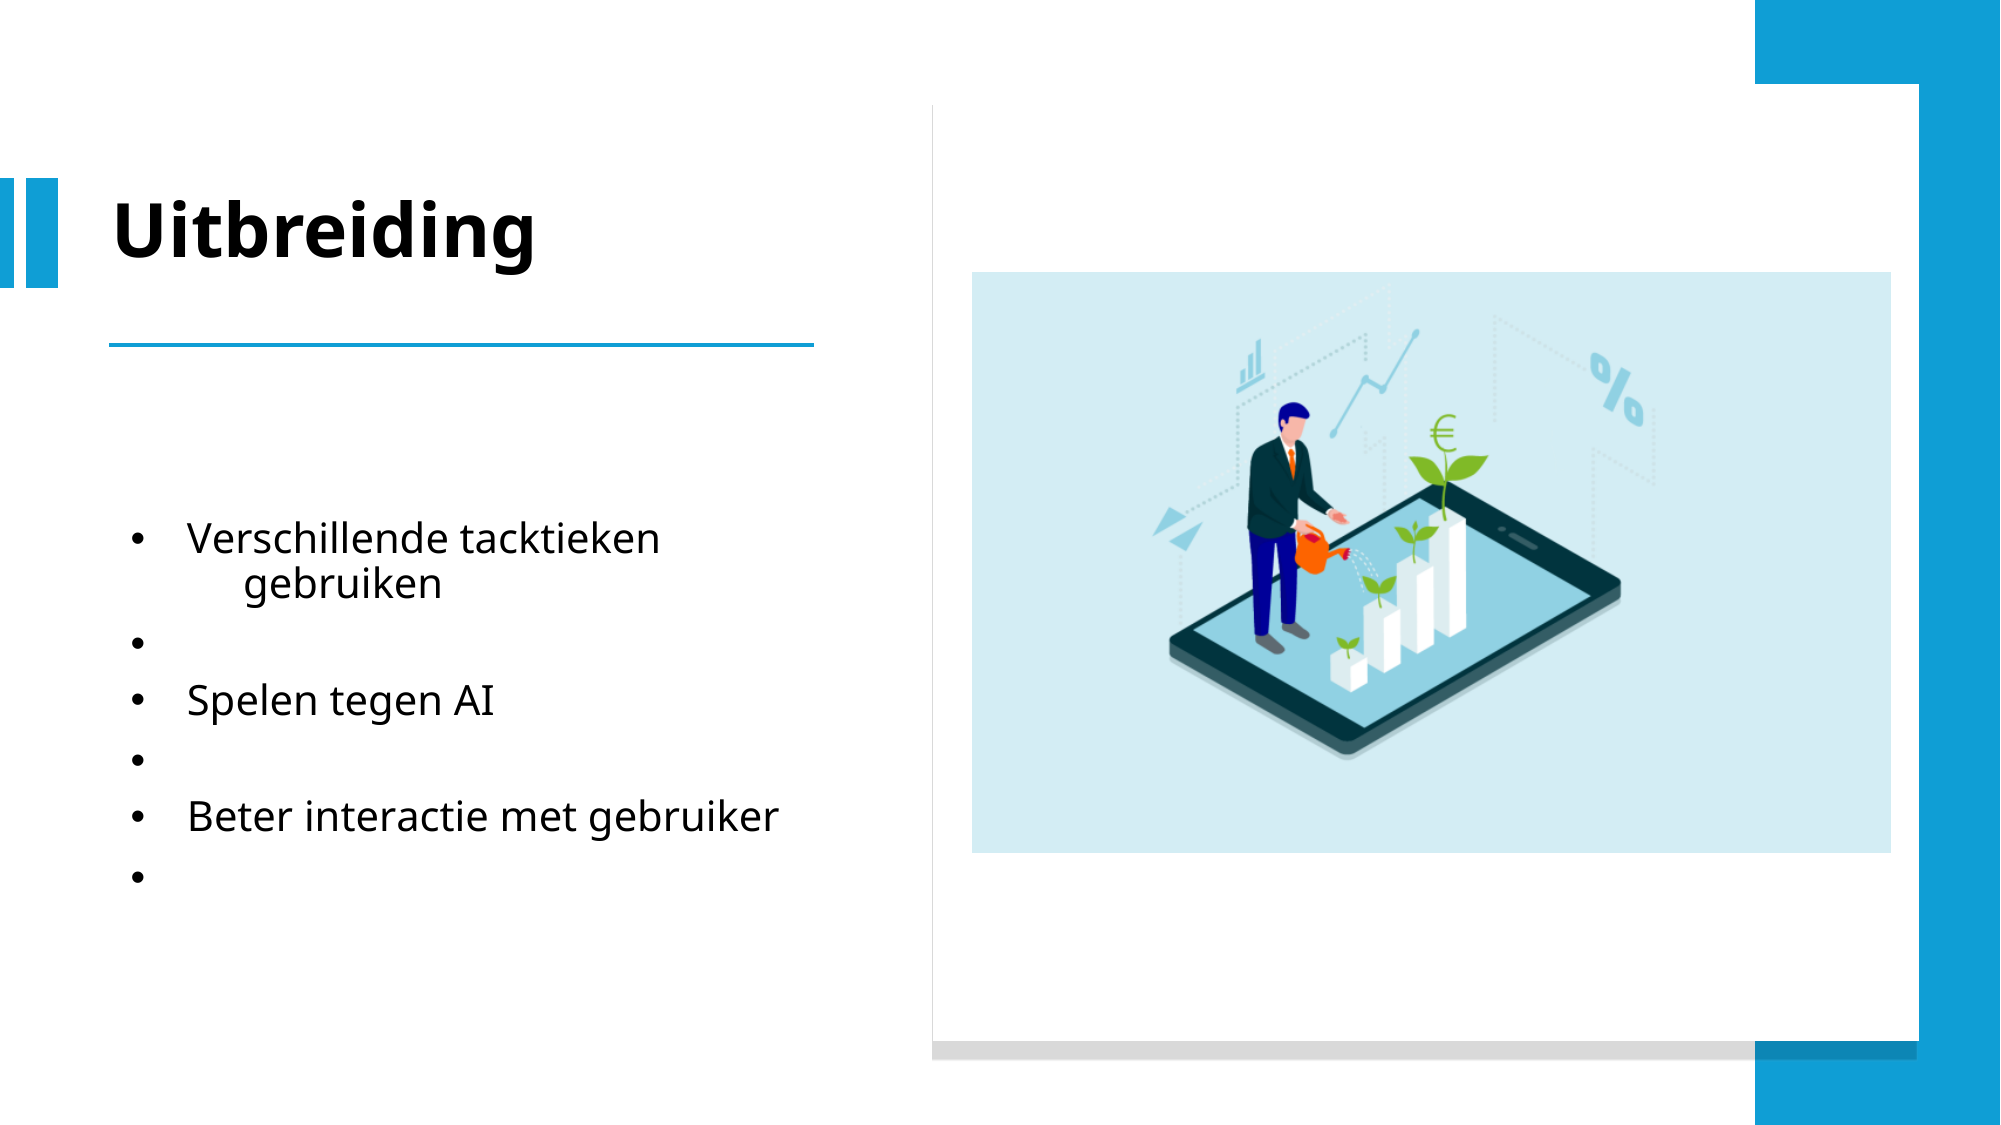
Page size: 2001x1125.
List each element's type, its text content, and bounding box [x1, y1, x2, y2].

picture [972, 272, 1891, 853]
text_box [0, 0, 2000, 1125]
text_box Verschillende tacktieken gebruiken Spelen tegen AI Beter interactie met gebruiker [96, 382, 845, 1036]
title Uitbreiding [96, 140, 845, 326]
